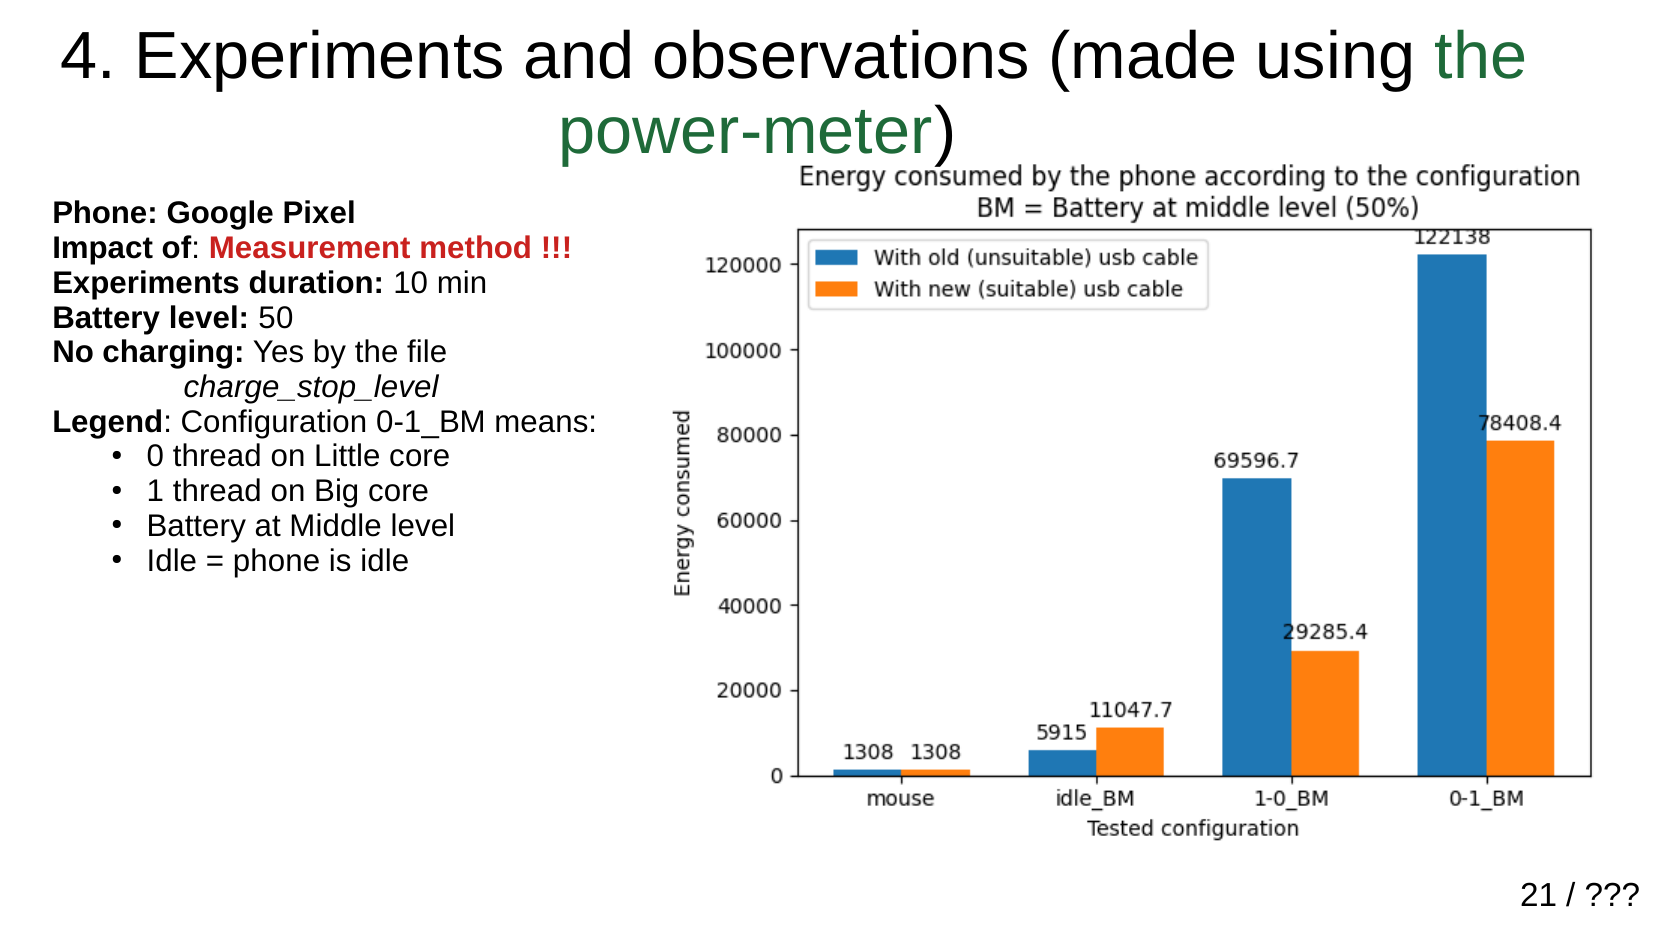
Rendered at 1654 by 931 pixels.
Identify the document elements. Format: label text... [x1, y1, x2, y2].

picture [652, 168, 1613, 863]
text_box Phone: Google Pixel Impact of: Measurement method !!! Experiments duration: 10 min Battery level: 50 No charging: Yes by the file charge_stop_level Legend: Configuration 0-1_BM means: 0 thread on Little core 1 thread on Big core Battery at Middle level Idle = phone is idle [37, 188, 863, 611]
text_box 21 / ??? [1505, 868, 1654, 931]
title 4. Experiments and observations (made using the power-meter) [60, 17, 1654, 168]
